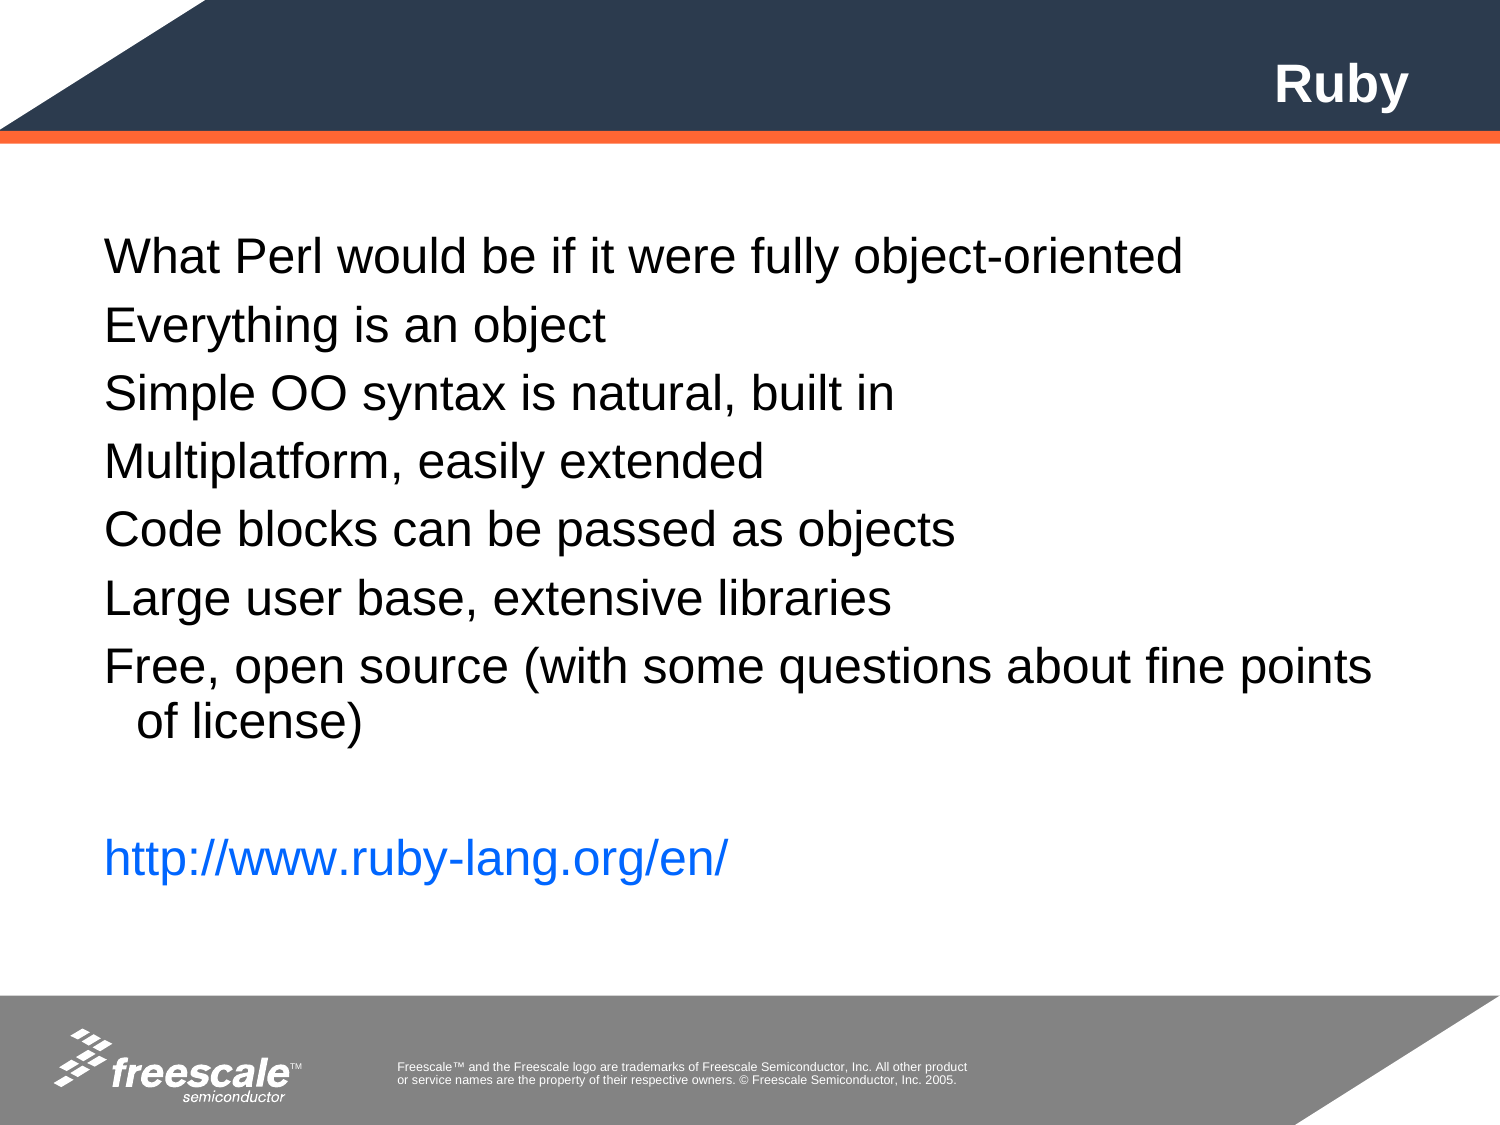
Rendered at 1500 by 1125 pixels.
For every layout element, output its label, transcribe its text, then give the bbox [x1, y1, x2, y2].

list What Perl would be if it were fully object-oriented Everything is an object Simple OO syntax is natural, built in Multiplatform, easily extended Code blocks can be passed as objects Large user base, extensive libraries Free, open source (with some questions about fine points of license) http://www.ruby-lang.org/en/ [75, 224, 1426, 936]
title Ruby [75, 27, 1426, 146]
